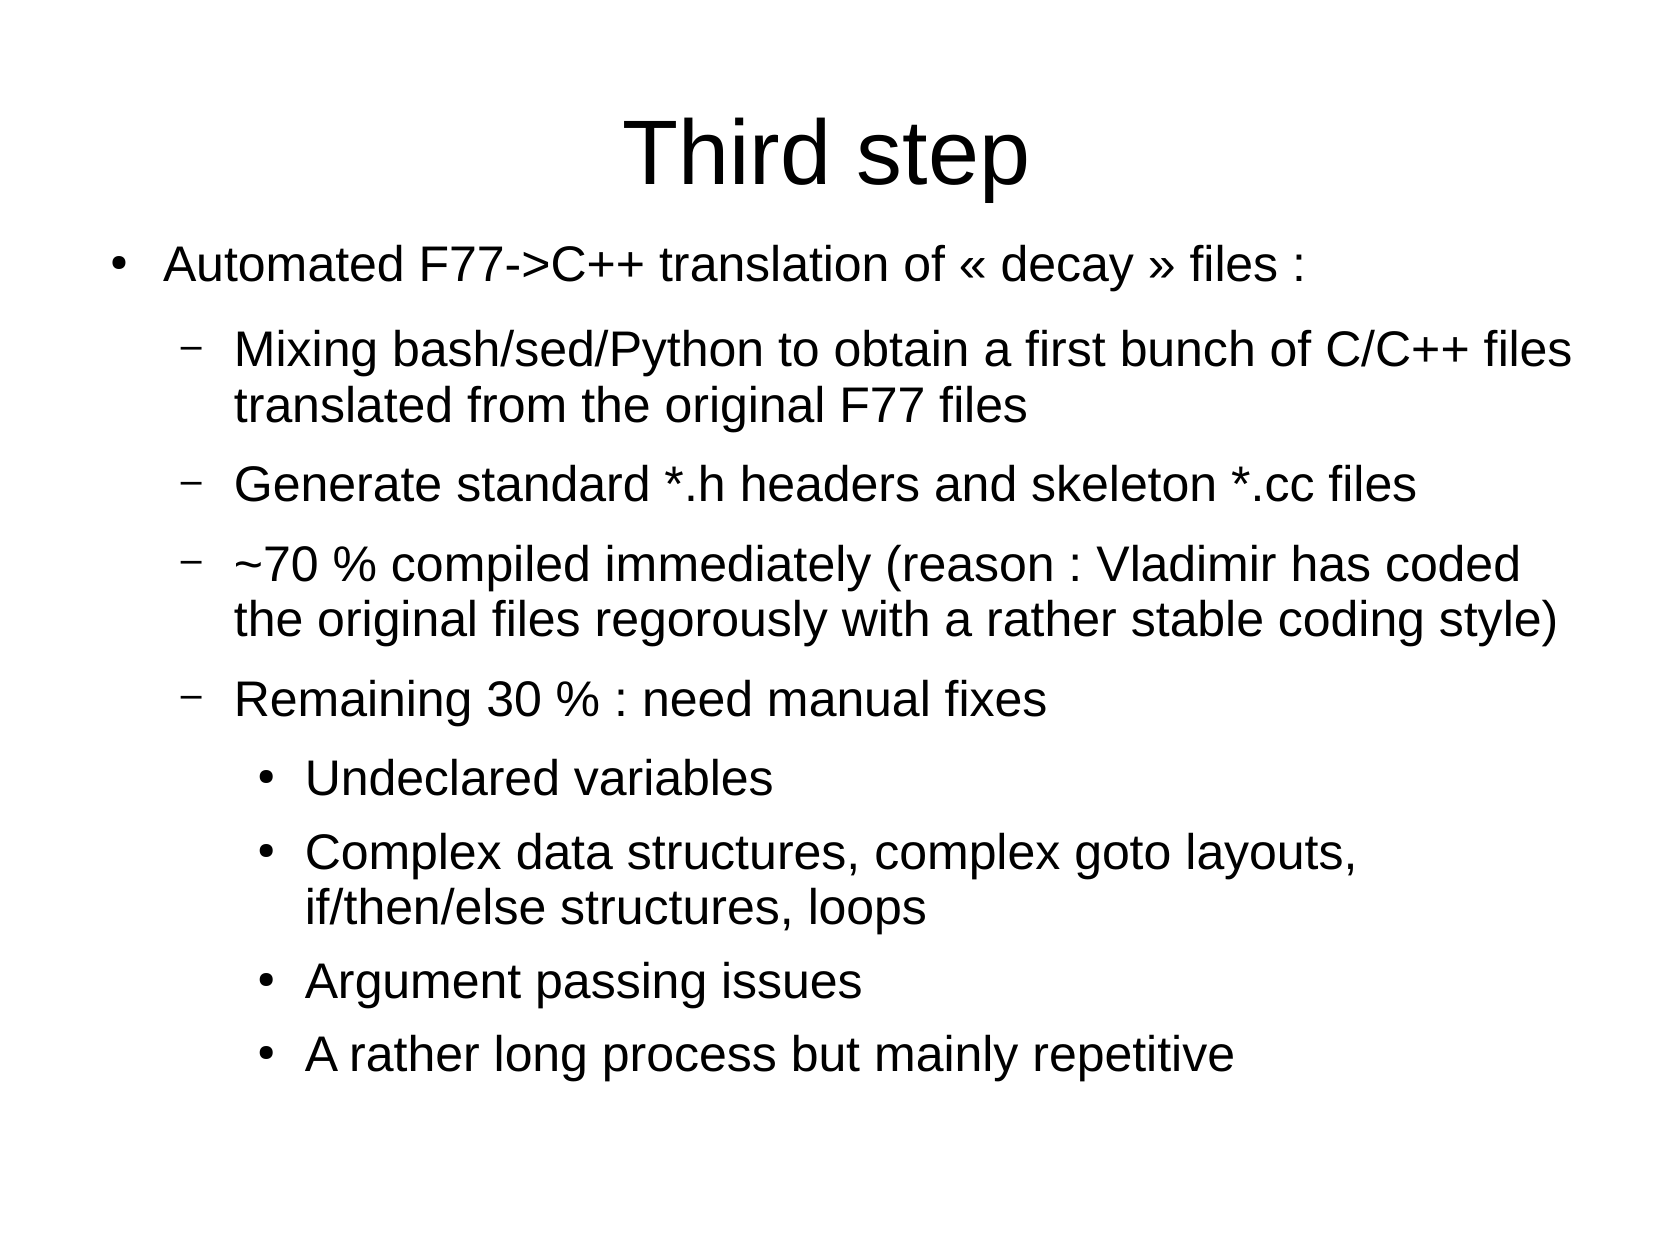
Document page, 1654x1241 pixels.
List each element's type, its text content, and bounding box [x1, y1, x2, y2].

title Third step [82, 49, 1571, 257]
list Automated F77->C++ translation of « decay » files : Mixing bash/sed/Python to obtain a first bunch of C/C++ files translated from the original F77 files Generate standard *.h headers and skeleton *.cc files ~70 % compiled immediately (reason : Vladimir has coded the original files regorously with a rather stable coding style) Remaining 30 % : need manual fixes Undeclared variables Complex data structures, complex goto layouts, if/then/else structures, loops Argument passing issues A rather long process but mainly repetitive [92, 236, 1583, 1217]
